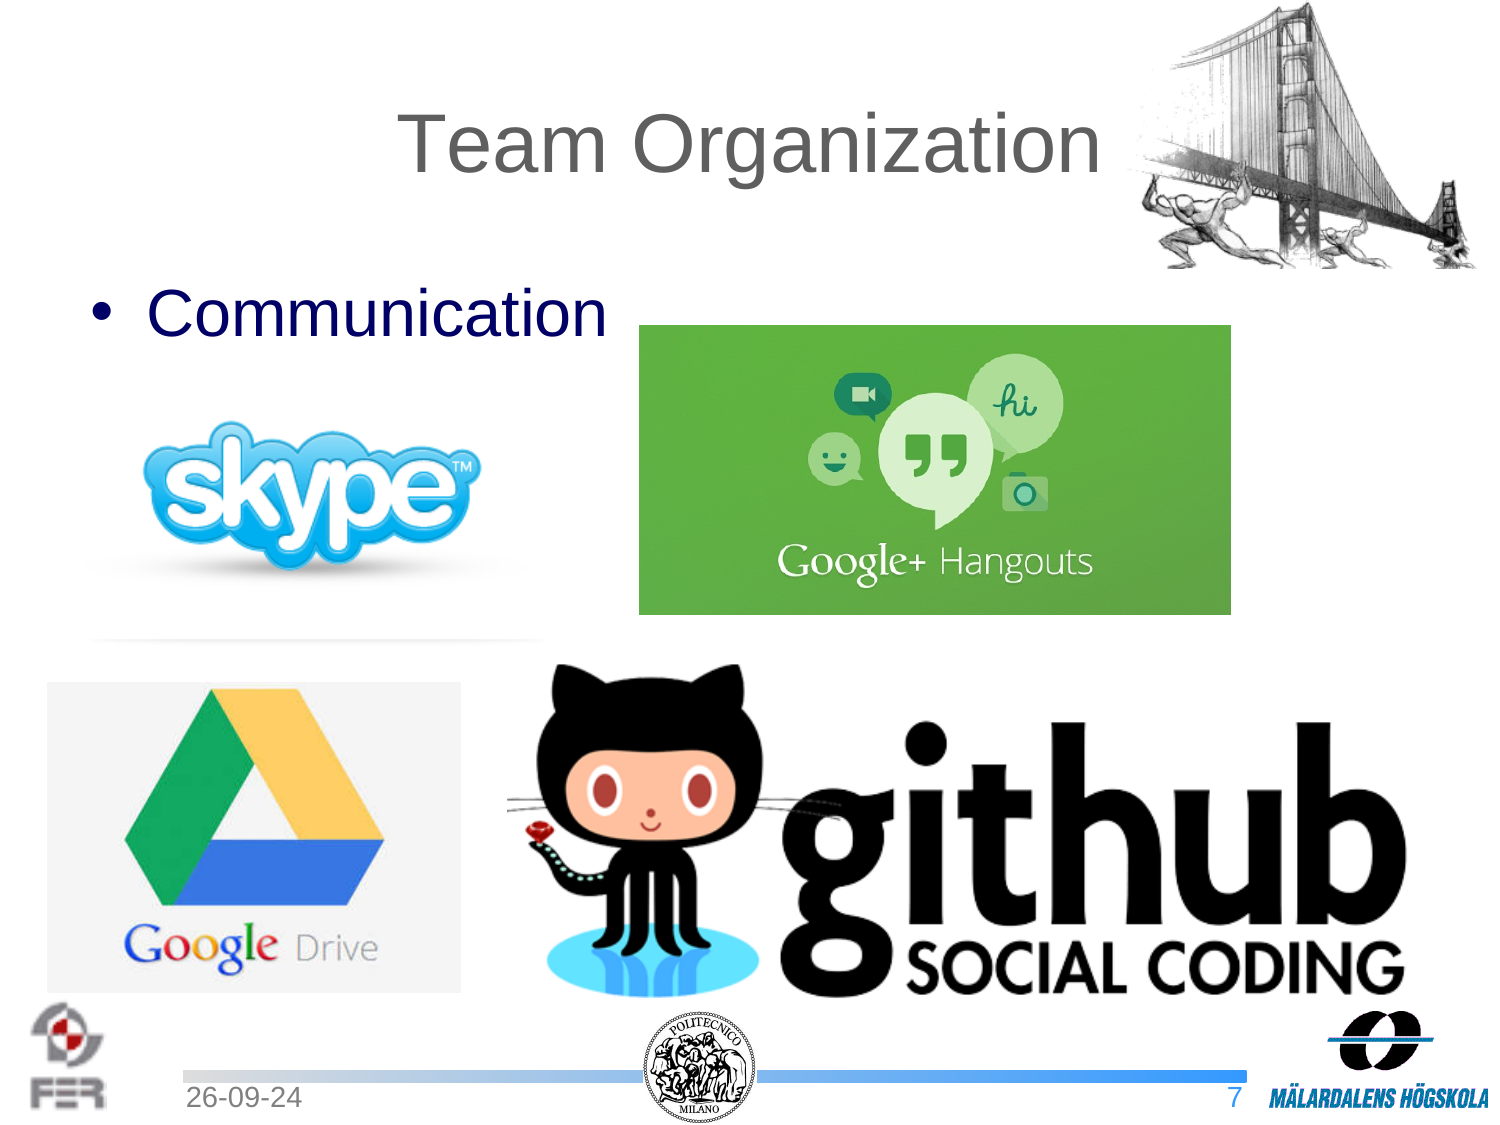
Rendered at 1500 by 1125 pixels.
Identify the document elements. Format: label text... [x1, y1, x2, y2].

picture [1368, 1093, 1374, 1104]
picture [82, 348, 1415, 1009]
picture [1269, 1011, 1488, 1108]
picture [1435, 1096, 1441, 1104]
list Communication [75, 262, 1426, 1006]
picture [29, 682, 461, 1125]
title Team Organization [75, 45, 1122, 233]
picture [639, 325, 1231, 615]
picture [1122, 0, 1477, 269]
picture [643, 1011, 757, 1123]
text_box <numero> [1186, 1070, 1258, 1114]
picture [1454, 1091, 1459, 1108]
text_box 13-10-23 [171, 1070, 396, 1114]
